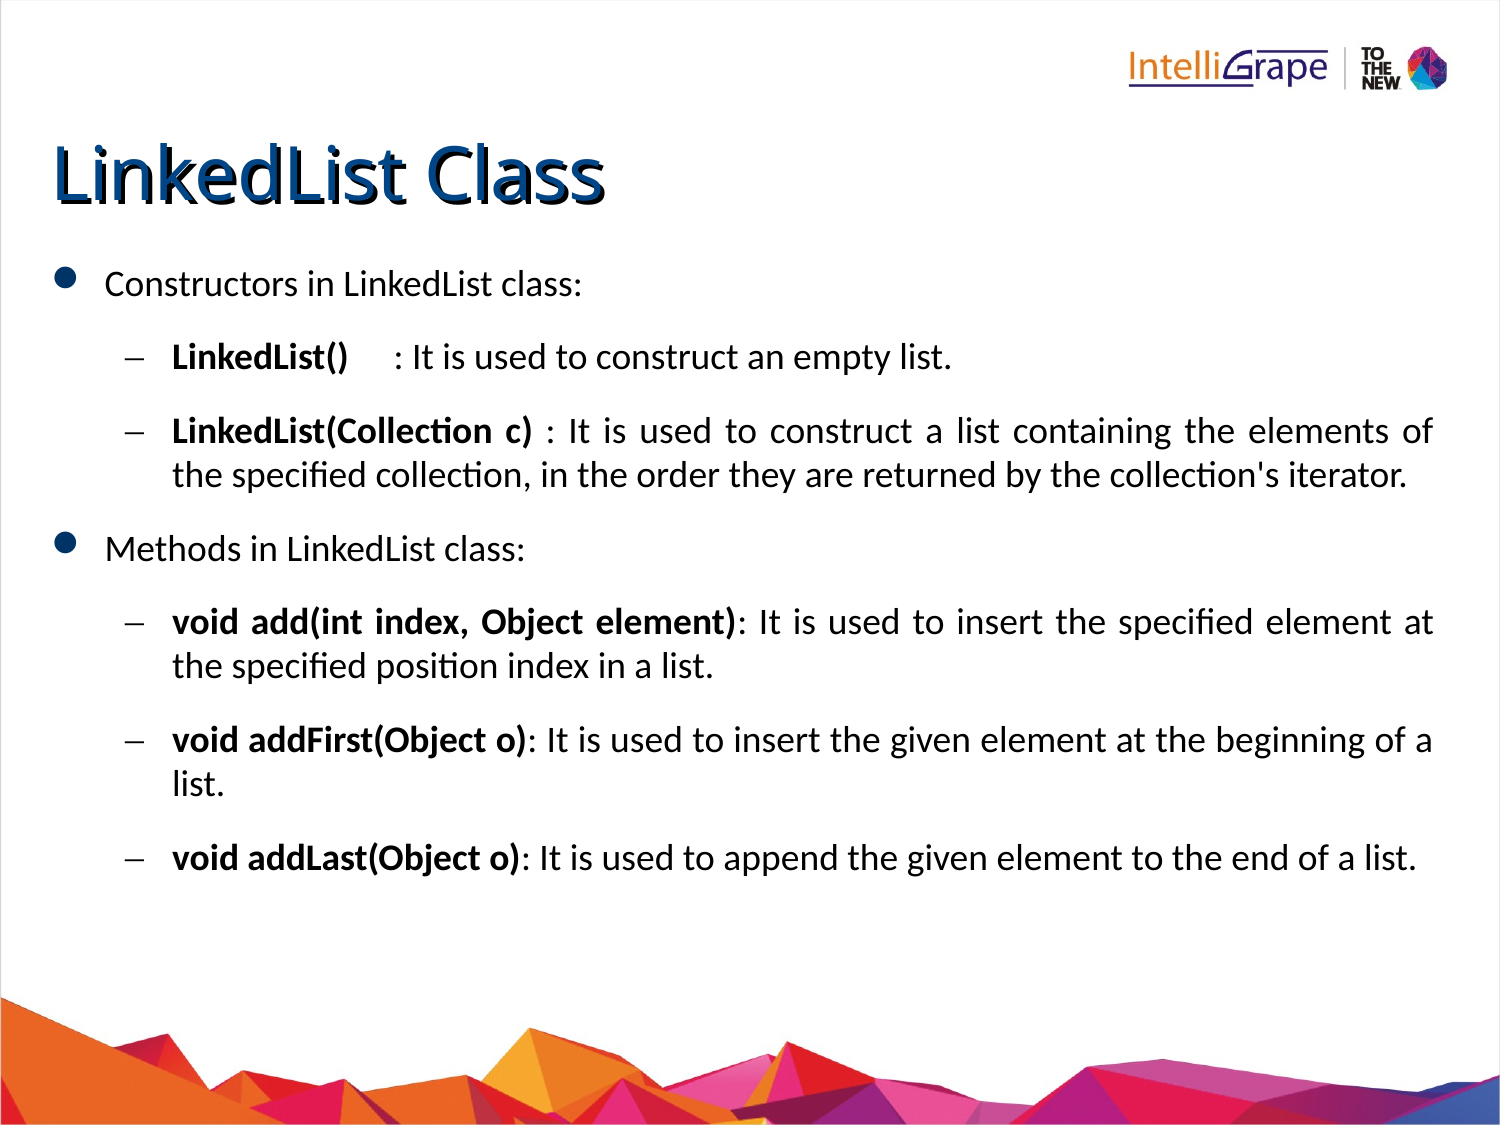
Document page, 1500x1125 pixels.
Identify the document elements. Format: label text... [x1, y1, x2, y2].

text_box LinkedList Class [35, 118, 1477, 234]
text_box Constructors in LinkedList class: LinkedList() : It is used to construct an empty list. LinkedList(Collection c) : It is used to construct a list containing the elements of the specified collection, in the order they are returned by the collection's iterator. Methods in LinkedList class: void add(int index, Object element): It is used to insert the specified element at the specified position index in a list. void addFirst(Object o): It is used to insert the given element at the beginning of a list. void addLast(Object o): It is used to append the given element to the end of a list. [35, 253, 1450, 1125]
picture [0, 0, 1500, 1125]
